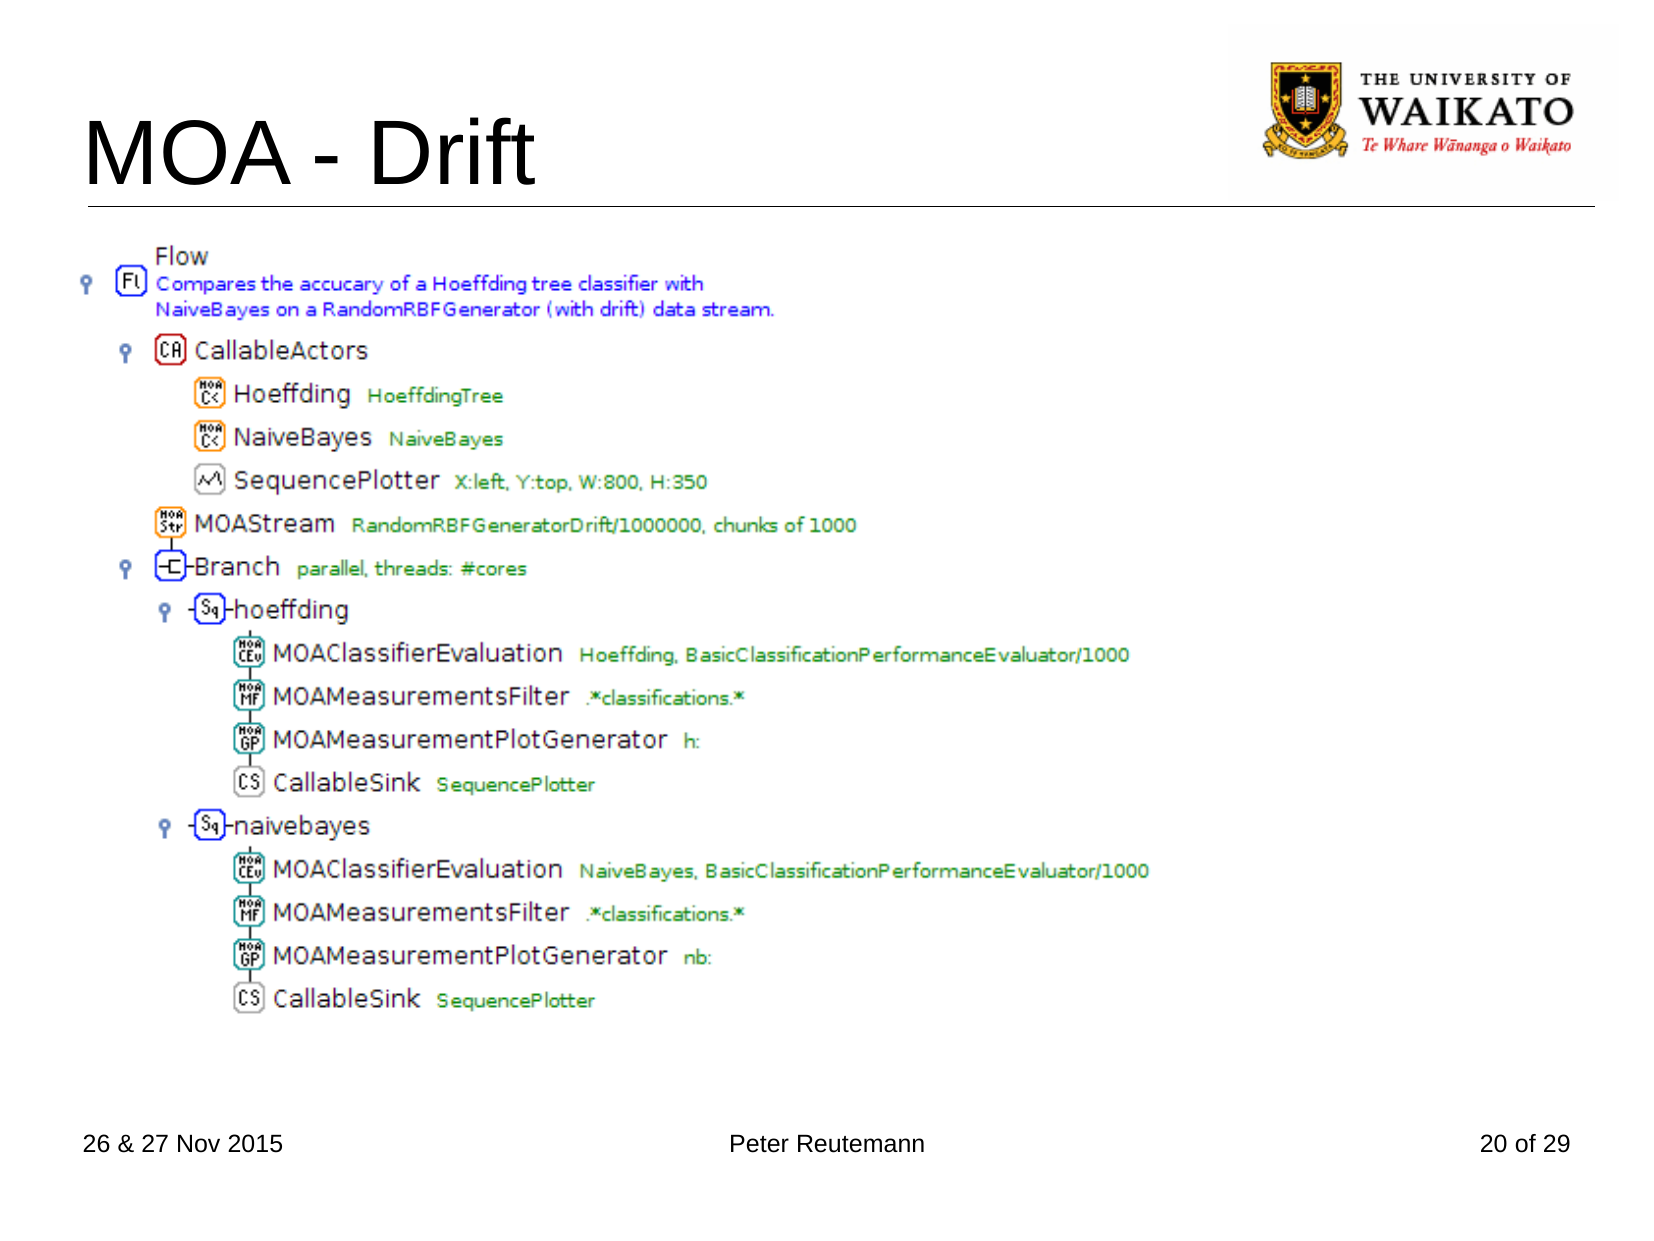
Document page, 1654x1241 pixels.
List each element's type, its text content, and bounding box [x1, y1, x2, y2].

picture [71, 236, 1654, 1108]
picture [1228, 24, 1619, 201]
title MOA - Drift [82, 49, 1571, 236]
